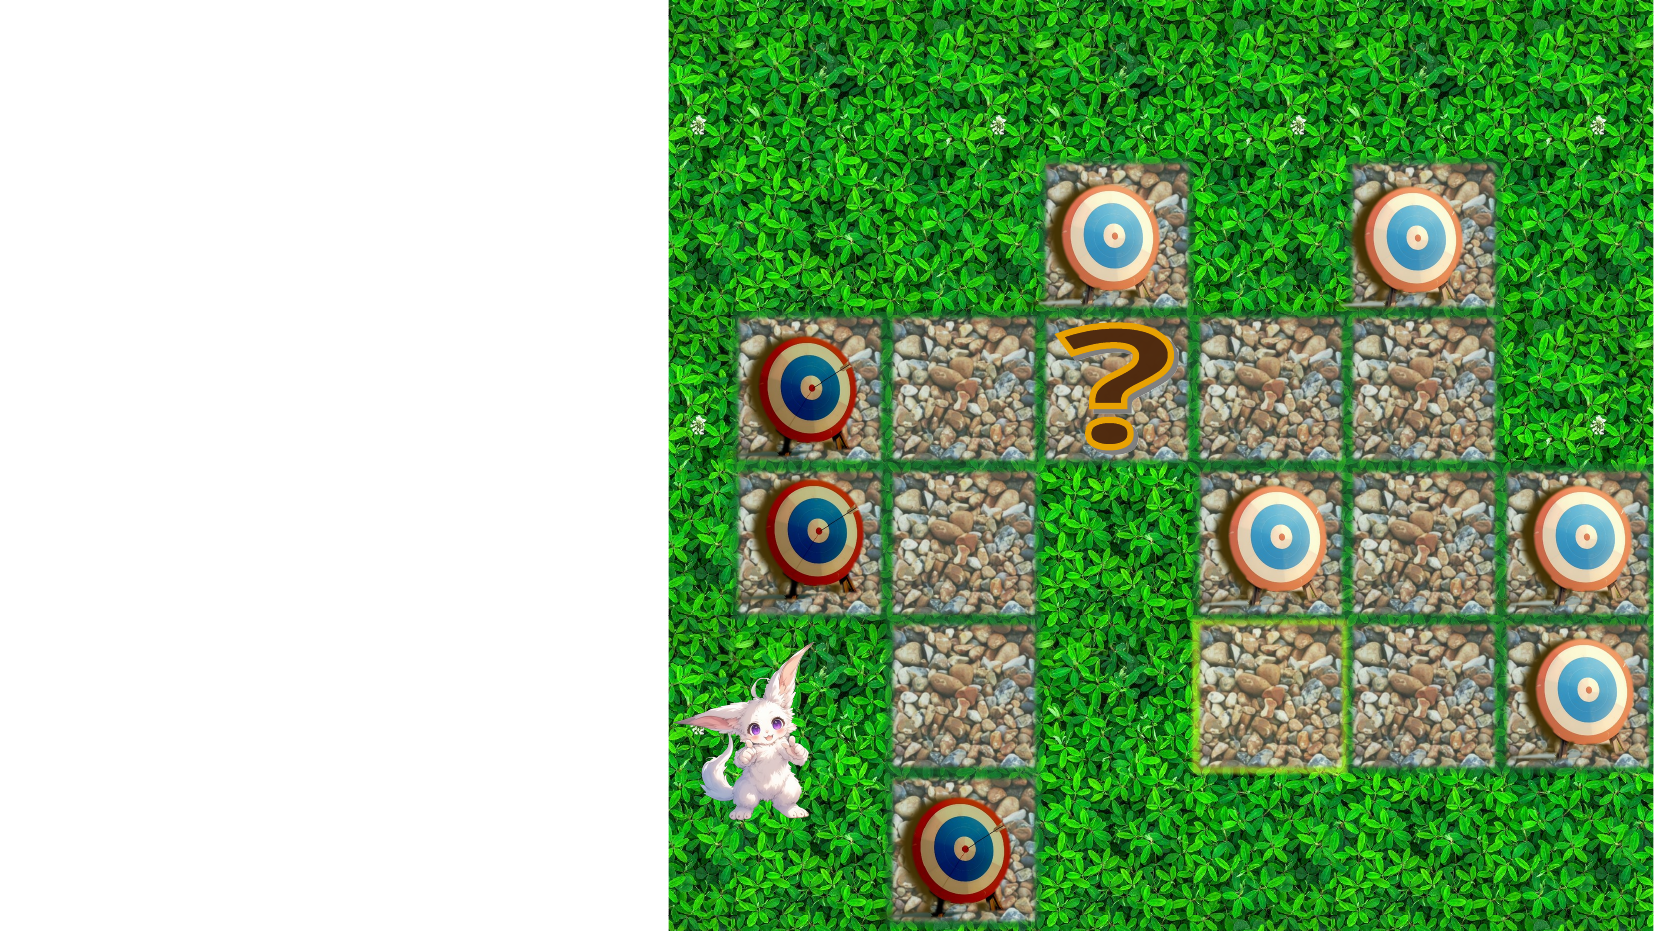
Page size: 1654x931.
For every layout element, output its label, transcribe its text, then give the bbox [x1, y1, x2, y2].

picture [886, 768, 1037, 919]
picture [1510, 609, 1654, 760]
picture [1339, 157, 1490, 308]
text_box [890, 315, 1037, 462]
picture [672, 640, 854, 824]
text_box [1201, 627, 1340, 765]
text_box [1197, 315, 1344, 457]
text_box [890, 623, 1037, 768]
text_box [893, 919, 1037, 923]
picture [1203, 456, 1354, 607]
text_box [1505, 760, 1651, 769]
text_box [668, 0, 1654, 931]
text_box [1044, 316, 1190, 462]
text_box [1198, 607, 1344, 616]
picture [733, 307, 891, 601]
text_box [1169, 162, 1190, 309]
text_box [891, 469, 1037, 616]
text_box [1351, 316, 1497, 462]
text_box [1351, 623, 1497, 769]
picture [1036, 155, 1187, 306]
picture [1508, 456, 1654, 607]
text_box [1478, 162, 1497, 309]
text_box ? [1088, 419, 1131, 448]
text_box [737, 601, 883, 616]
text_box [1351, 469, 1497, 616]
text_box ? [1059, 325, 1171, 407]
